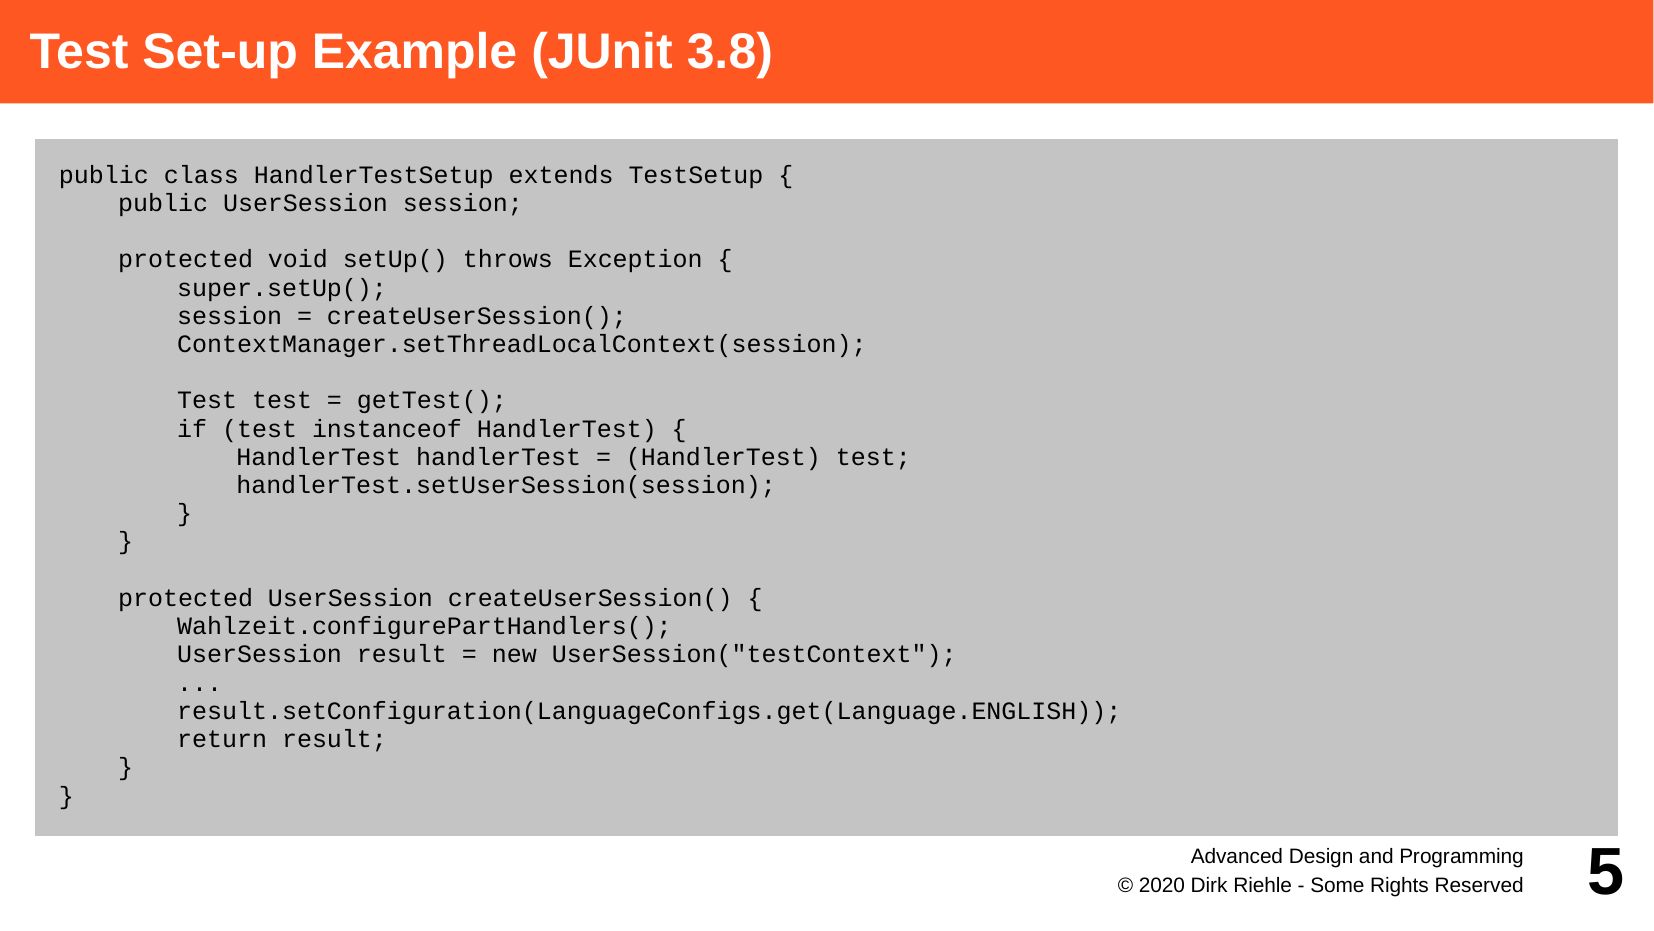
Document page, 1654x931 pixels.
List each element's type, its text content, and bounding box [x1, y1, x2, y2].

text_box public class HandlerTestSetup extends TestSetup { public UserSession session; protected void setUp() throws Exception { super.setUp(); session = createUserSession(); ContextManager.setThreadLocalContext(session); Test test = getTest(); if (test instanceof HandlerTest) { HandlerTest handlerTest = (HandlerTest) test; handlerTest.setUserSession(session); } } protected UserSession createUserSession() { Wahlzeit.configurePartHandlers(); UserSession result = new UserSession("testContext"); ... result.setConfiguration(LanguageConfigs.get(Language.ENGLISH)); return result; } } [29, 132, 1625, 842]
title Test Set-up Example (JUnit 3.8) [0, 0, 1654, 104]
